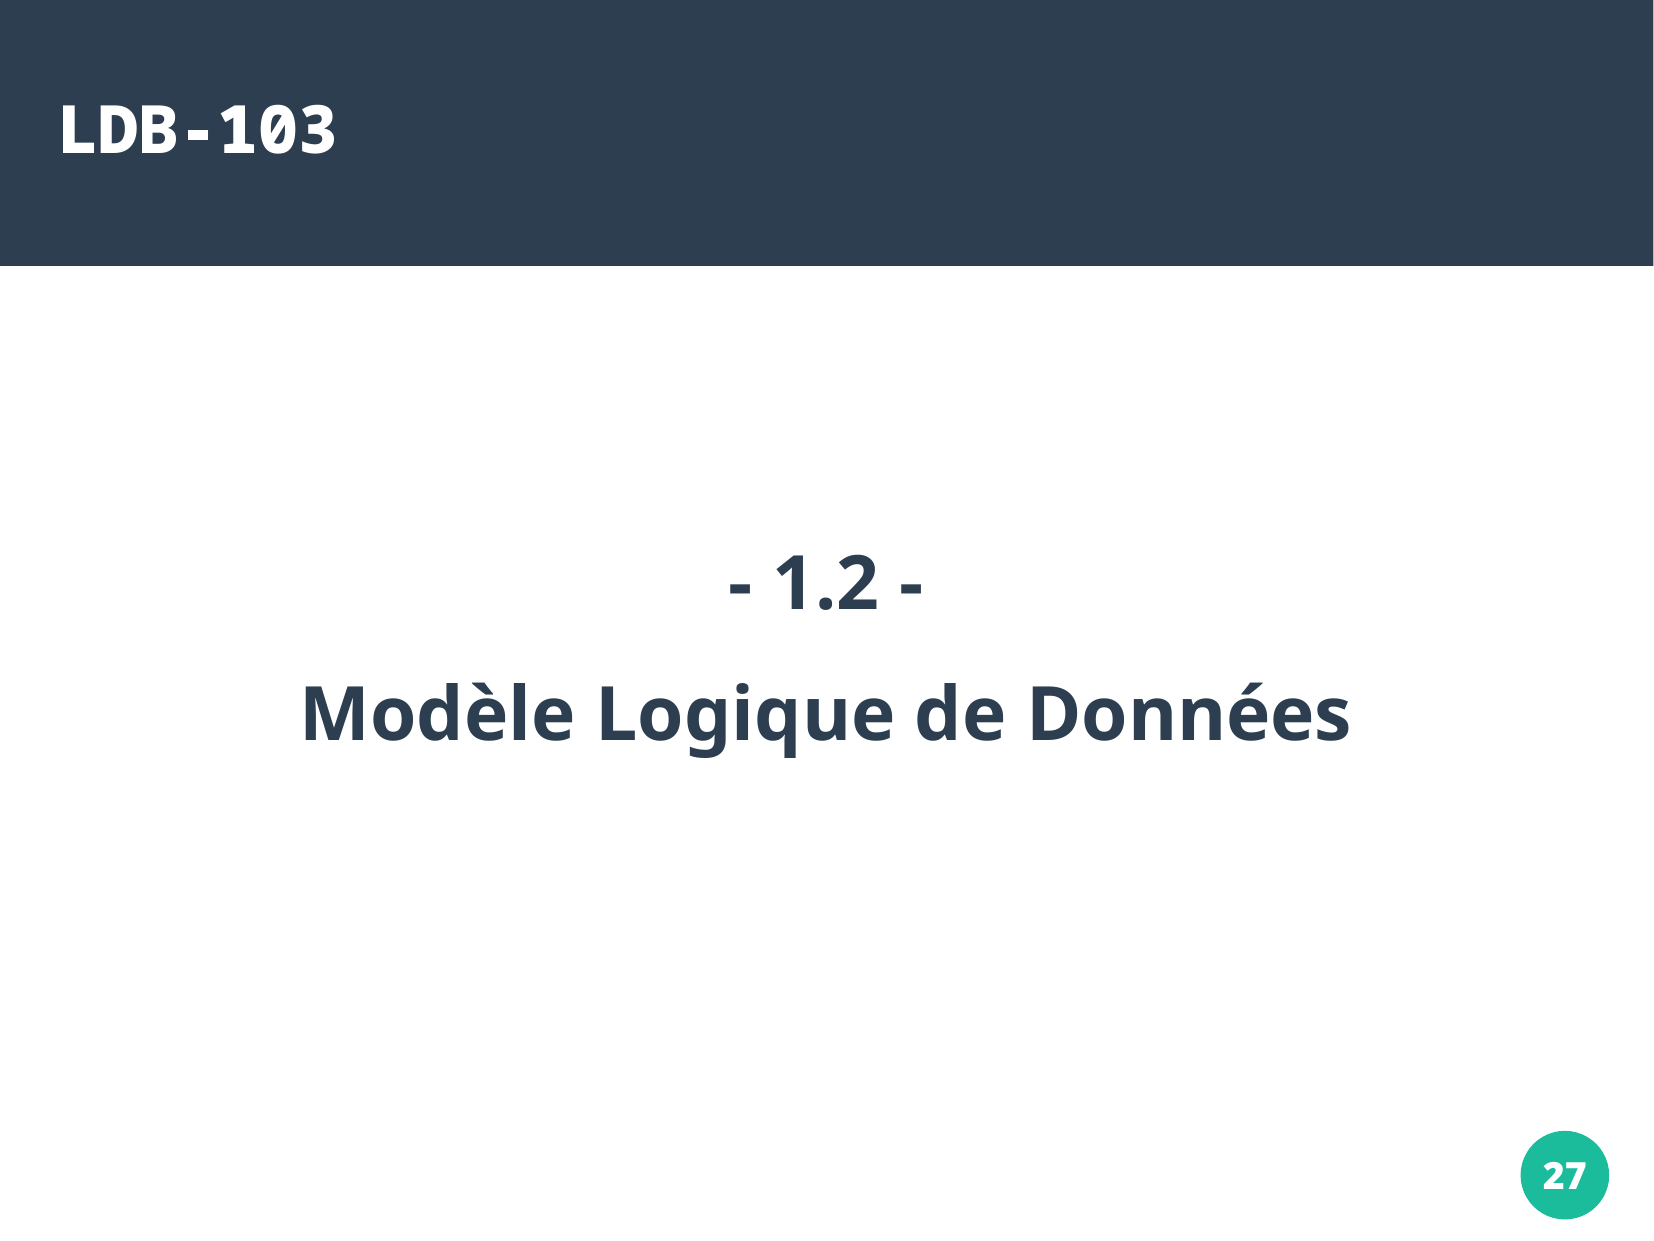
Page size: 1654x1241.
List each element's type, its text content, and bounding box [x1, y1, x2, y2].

title LDB-103 [58, 49, 1595, 207]
list - 1.2 - Modèle Logique de Données [0, 265, 1653, 1181]
